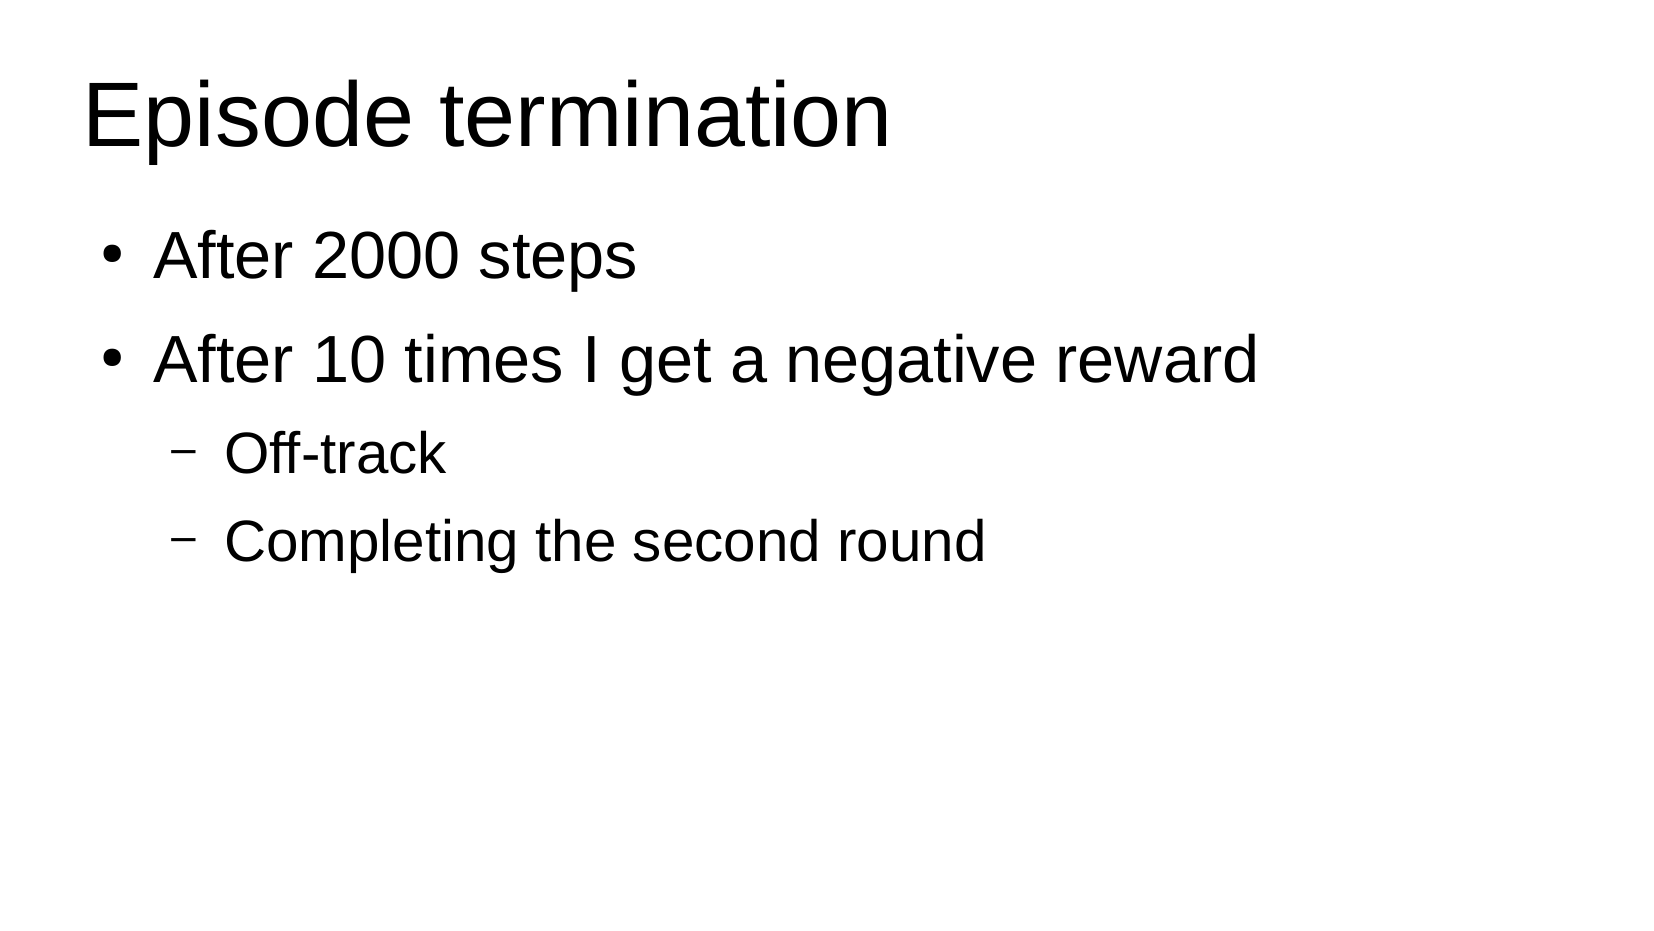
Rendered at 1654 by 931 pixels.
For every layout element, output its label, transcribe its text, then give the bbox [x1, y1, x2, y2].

list After 2000 steps After 10 times I get a negative reward Off-track Completing the second round [82, 217, 1571, 758]
title Episode termination [82, 37, 1571, 193]
